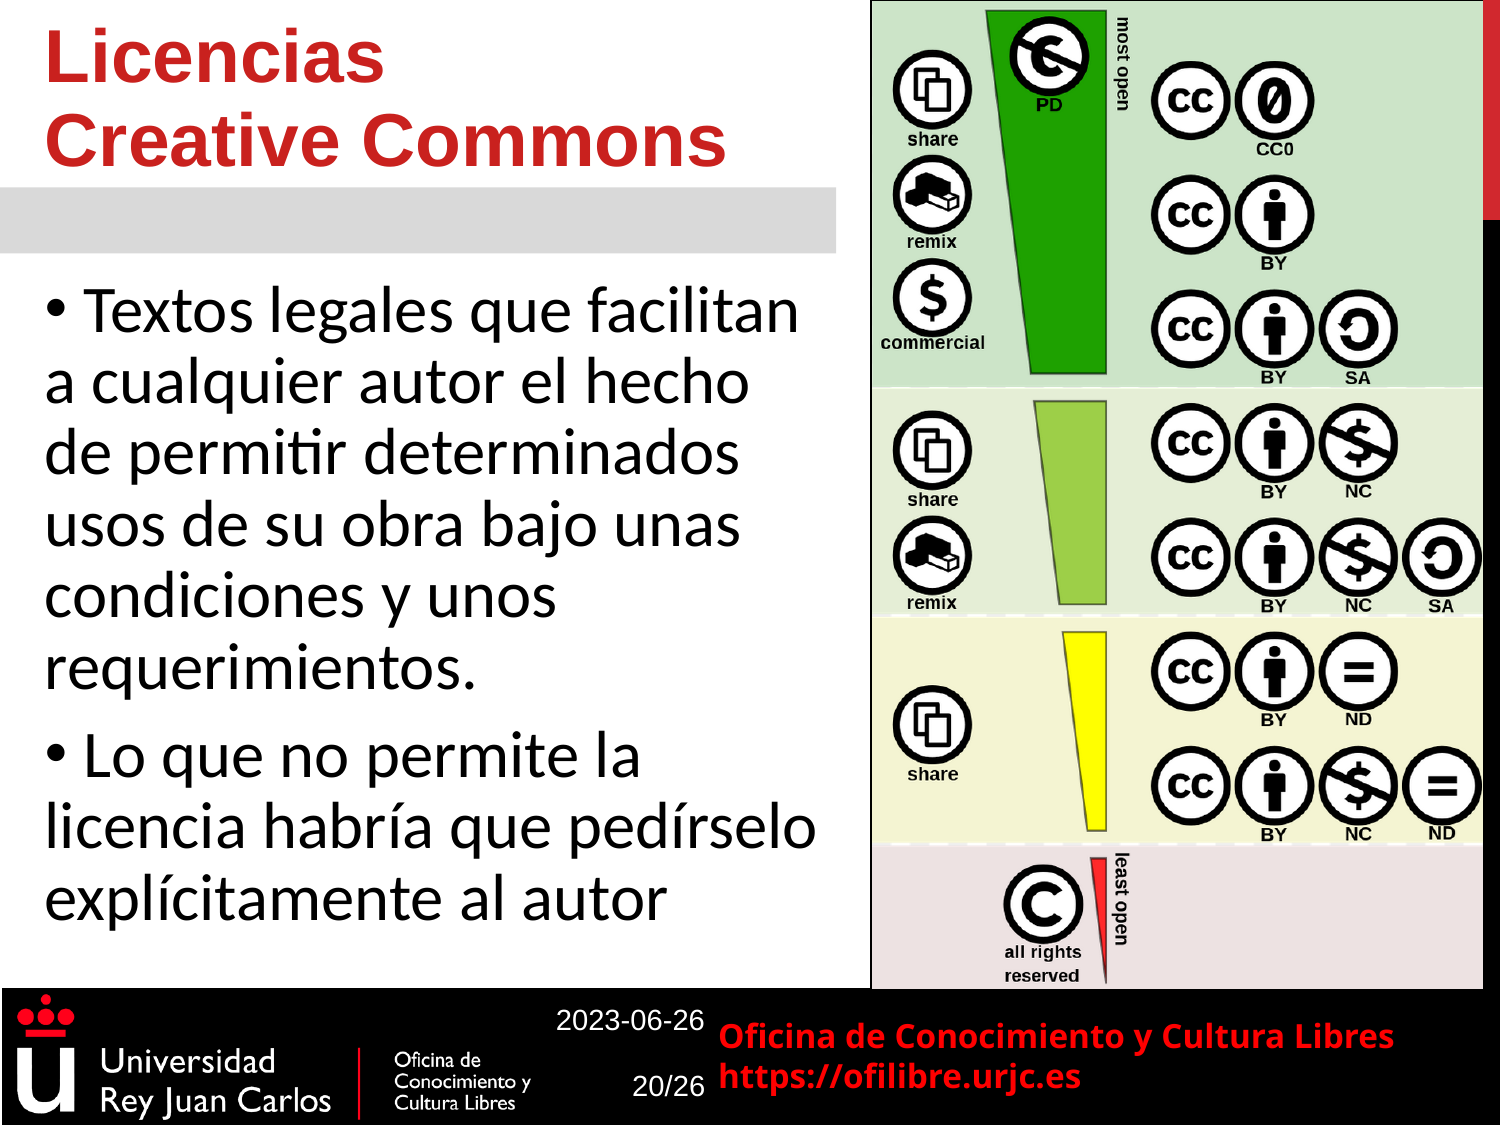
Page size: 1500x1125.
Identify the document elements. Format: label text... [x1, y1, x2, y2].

text_box Textos legales que facilitan a cualquier autor el hecho de permitir determinados usos de su obra bajo unas condiciones y unos requerimientos. Lo que no permite la licencia habría que pedírselo explícitamente al autor [30, 270, 841, 976]
text_box Licencias Creative Commons [30, 7, 811, 190]
title [75, 7, 870, 196]
picture [17, 994, 531, 1120]
picture [870, 0, 1483, 989]
